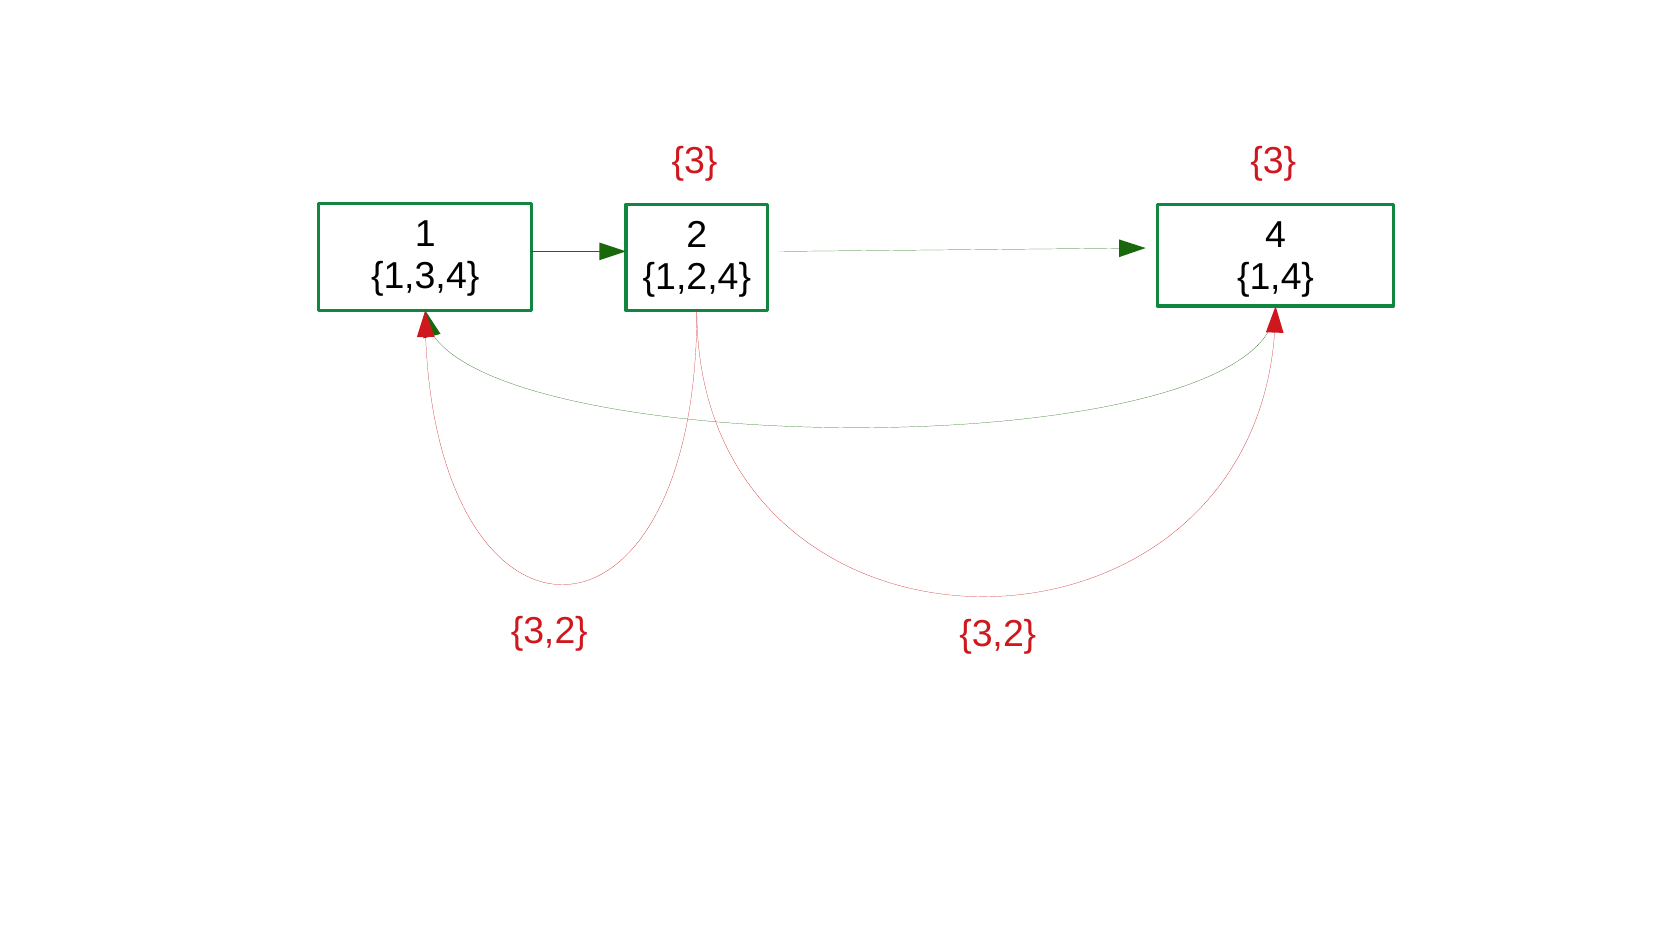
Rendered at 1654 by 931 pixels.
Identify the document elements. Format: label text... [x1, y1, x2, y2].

text_box 1 {1,3,4} [318, 203, 532, 311]
text_box 2 {1,2,4} [625, 204, 768, 311]
text_box {3,2} [496, 602, 603, 660]
text_box {3,2} [944, 604, 1052, 662]
text_box 4 {1,4} [1157, 204, 1394, 307]
text_box {3} [656, 132, 733, 189]
text_box {3} [1235, 132, 1312, 189]
